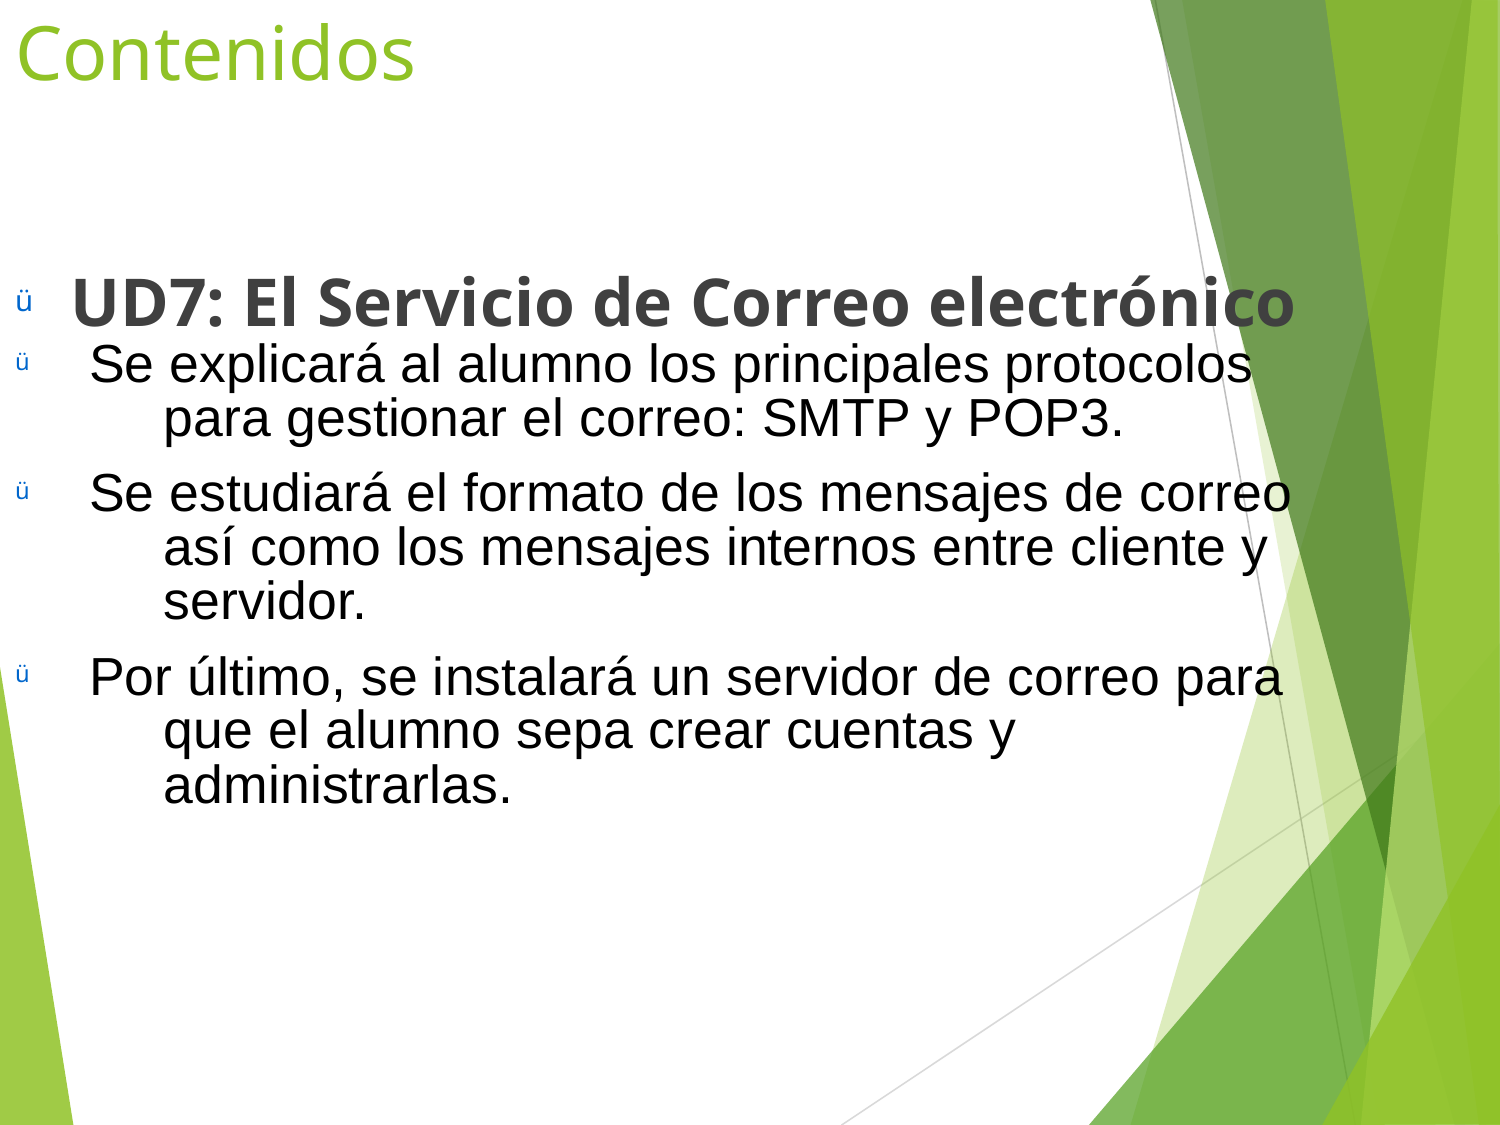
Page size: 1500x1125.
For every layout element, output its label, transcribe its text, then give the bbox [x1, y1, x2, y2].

title Contenidos [0, 0, 1351, 188]
list UD7: El Servicio de Correo electrónico Se explicará al alumno los principales protocolos para gestionar el correo: SMTP y POP3. Se estudiará el formato de los mensajes de correo así como los mensajes internos entre cliente y servidor. Por último, se instalará un servidor de correo para que el alumno sepa crear cuentas y administrarlas. [0, 263, 1351, 777]
